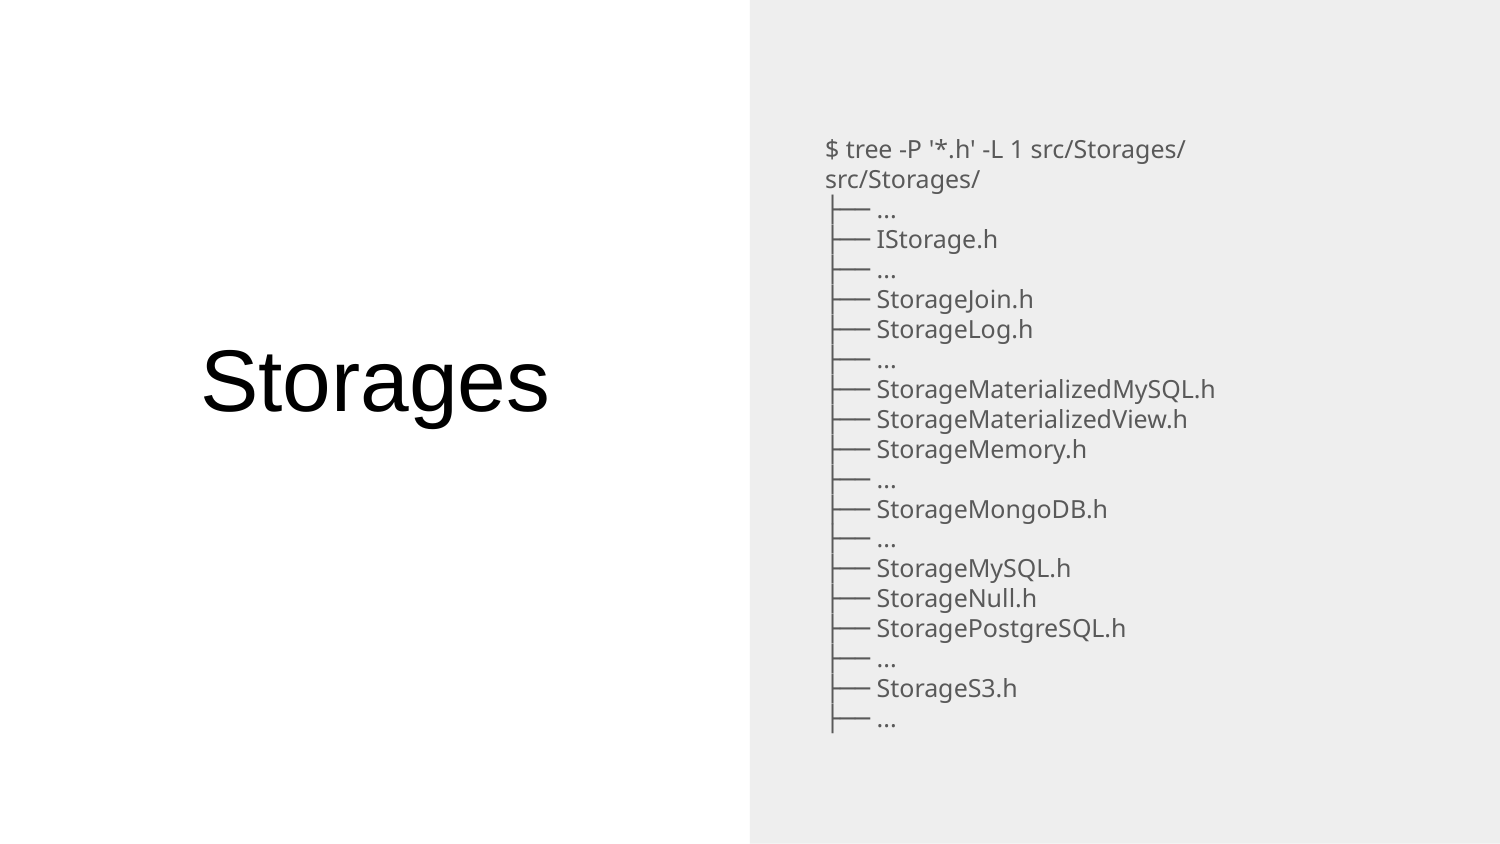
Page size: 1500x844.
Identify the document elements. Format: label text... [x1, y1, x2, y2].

title Storages [43, 202, 708, 446]
list $ tree -P '*.h' -L 1 src/Storages/ src/Storages/ ├── ... ├── IStorage.h ├── ... ├── StorageJoin.h ├── StorageLog.h ├── ... ├── StorageMaterializedMySQL.h ├── StorageMaterializedView.h ├── StorageMemory.h ├── ... ├── StorageMongoDB.h ├── ... ├── StorageMySQL.h ├── StorageNull.h ├── StoragePostgreSQL.h ├── ... ├── StorageS3.h ├── ... [810, 118, 1440, 725]
